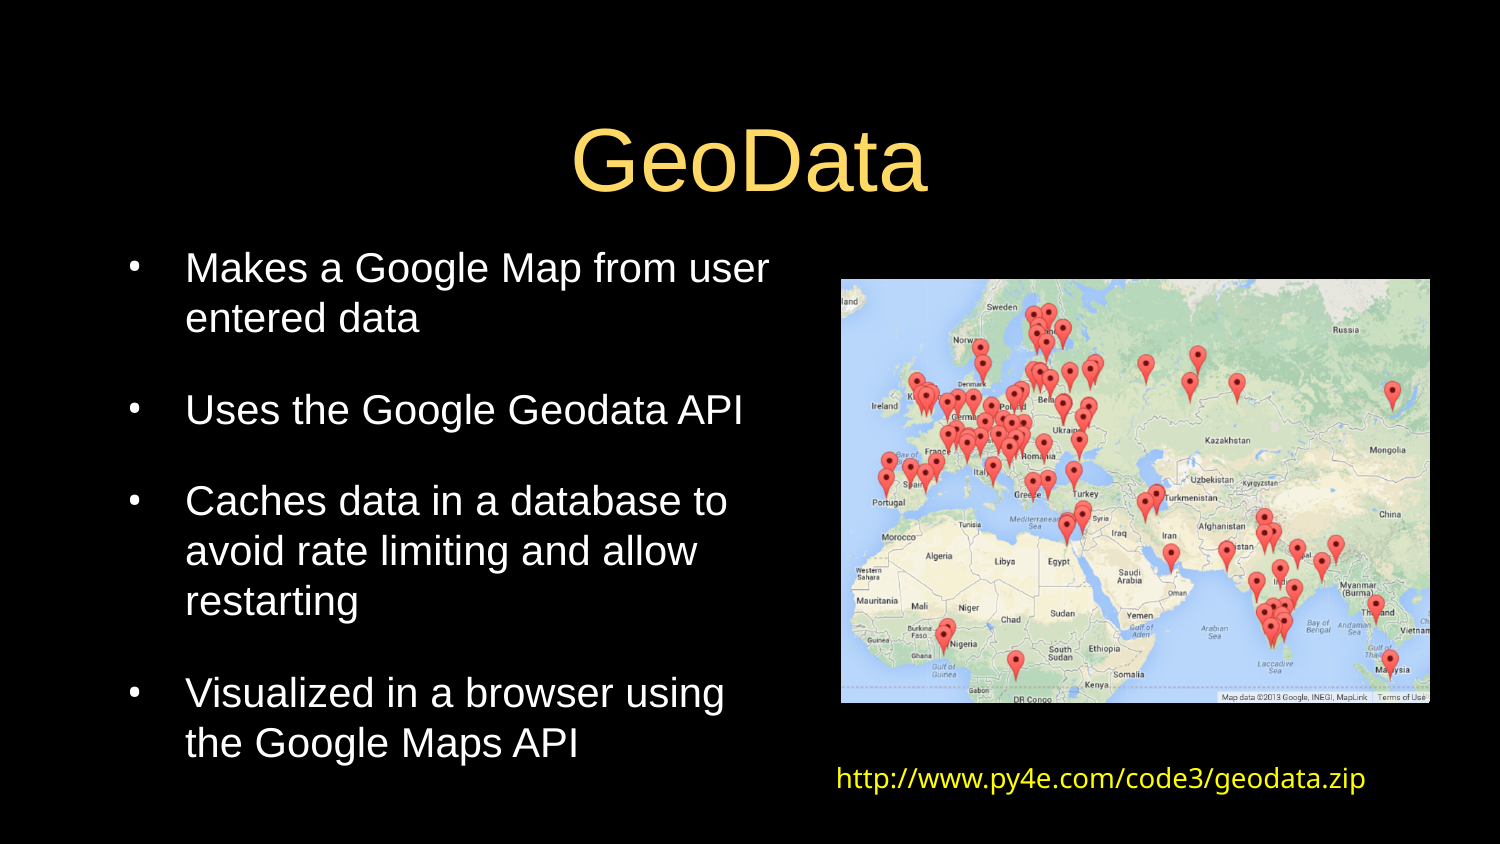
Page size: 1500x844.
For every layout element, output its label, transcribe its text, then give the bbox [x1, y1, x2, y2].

text_box http://www.py4e.com/code3/geodata.zip [827, 750, 1438, 797]
text_box Makes a Google Map from user entered data Uses the Google Geodata API Caches data in a database to avoid rate limiting and allow restarting Visualized in a browser using the Google Maps API [106, 240, 799, 767]
text_box GeoData [106, 76, 1393, 235]
picture [841, 279, 1433, 705]
